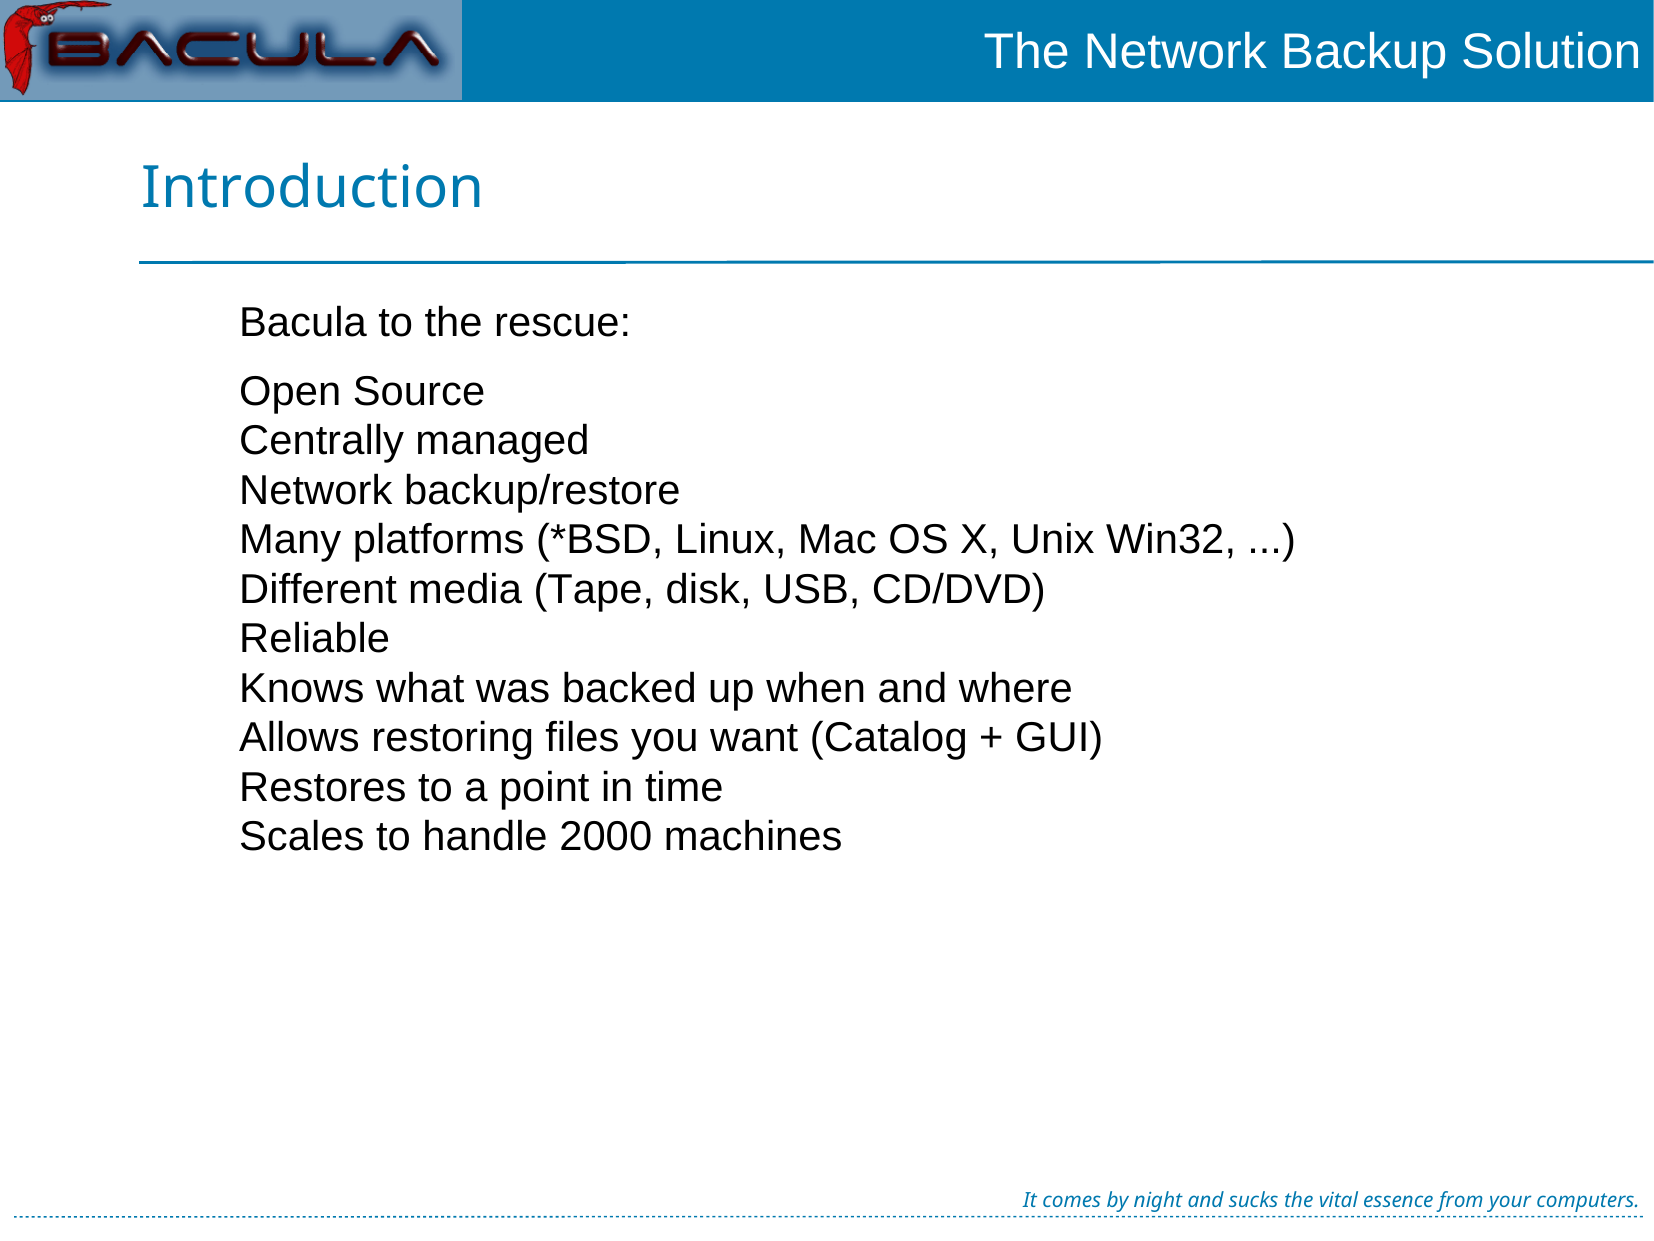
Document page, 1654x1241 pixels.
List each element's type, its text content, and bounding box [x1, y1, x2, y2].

list Bacula to the rescue: Open Source Centrally managed Network backup/restore Many platforms (*BSD, Linux, Mac OS X, Unix Win32, ...) Different media (Tape, disk, USB, CD/DVD) Reliable Knows what was backed up when and where Allows restoring files you want (Catalog + GUI) Restores to a point in time Scales to handle 2000 machines [144, 298, 1538, 1163]
picture [0, 0, 461, 99]
title Introduction [141, 112, 1501, 226]
